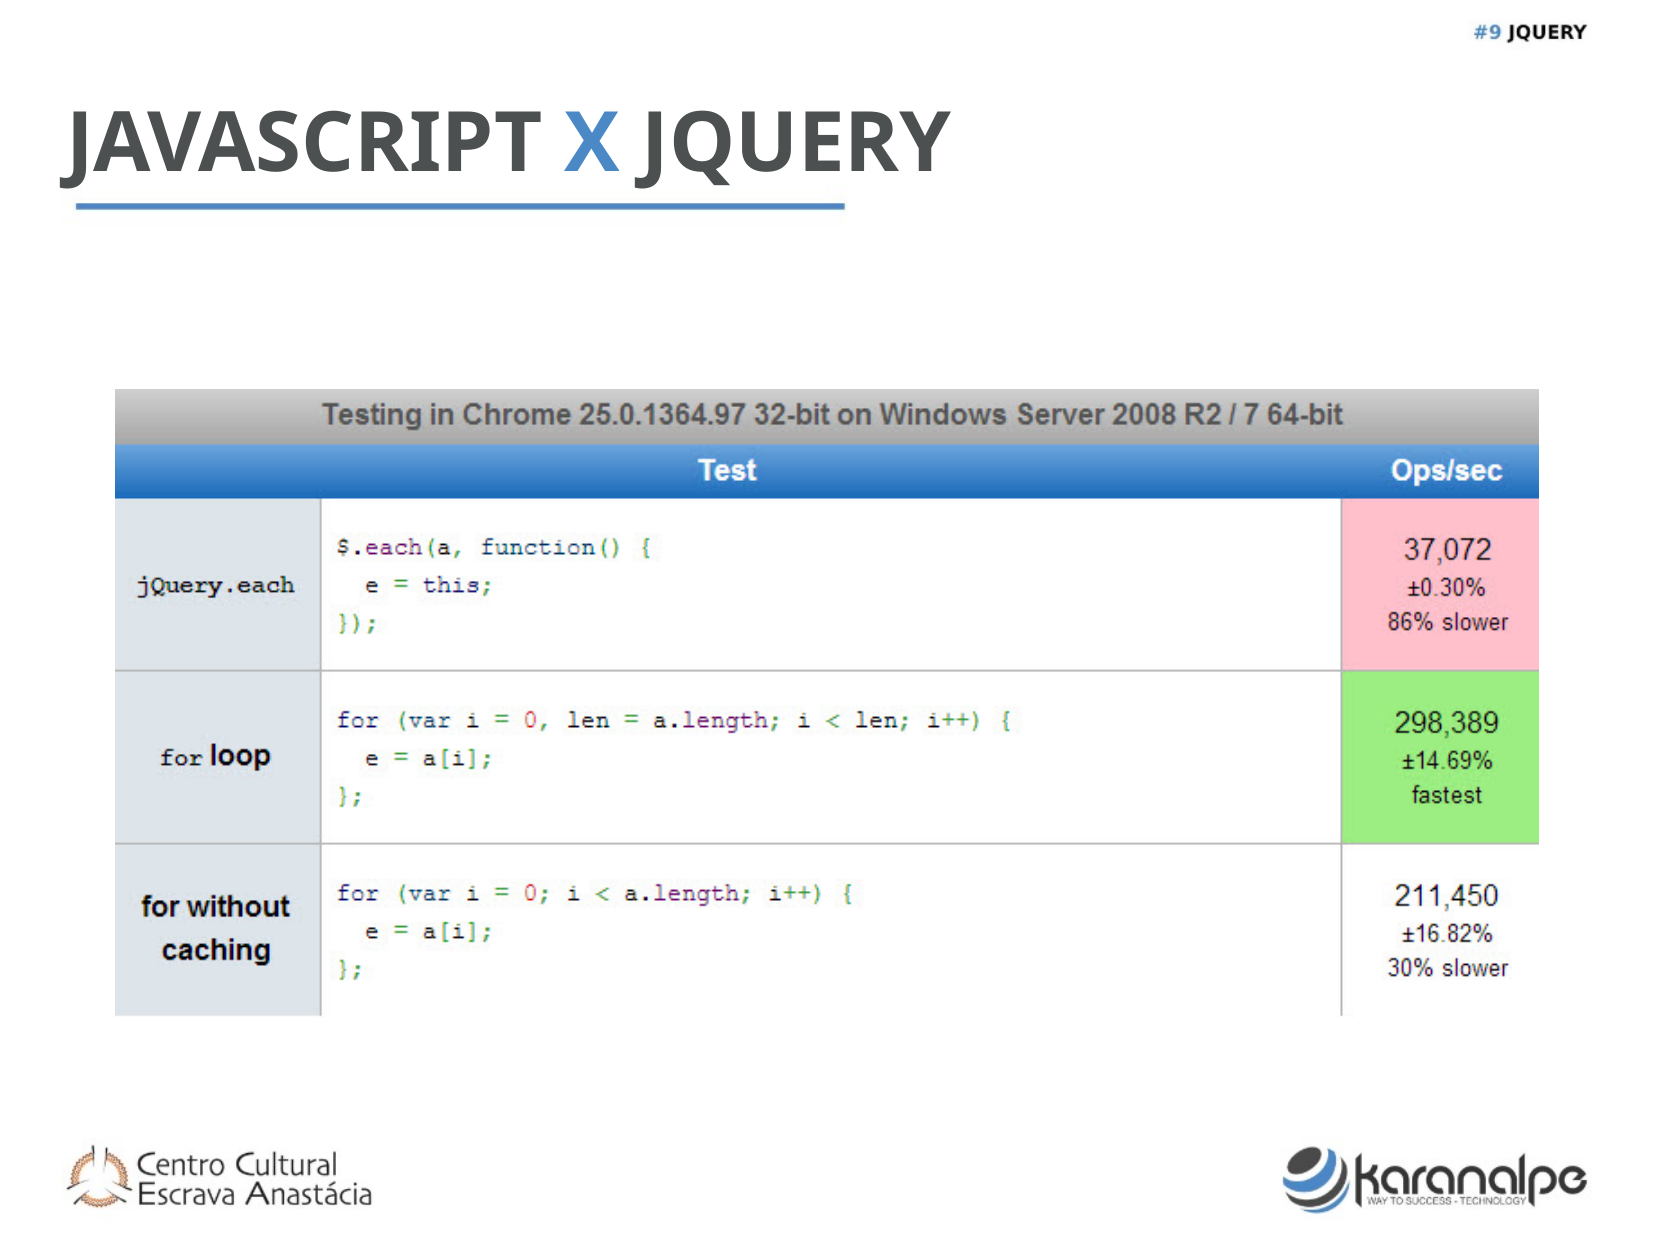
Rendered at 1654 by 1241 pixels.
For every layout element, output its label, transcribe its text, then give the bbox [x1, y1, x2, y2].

title JAVASCRIPT X JQUERY [66, 35, 1555, 243]
picture [0, 0, 1654, 1241]
